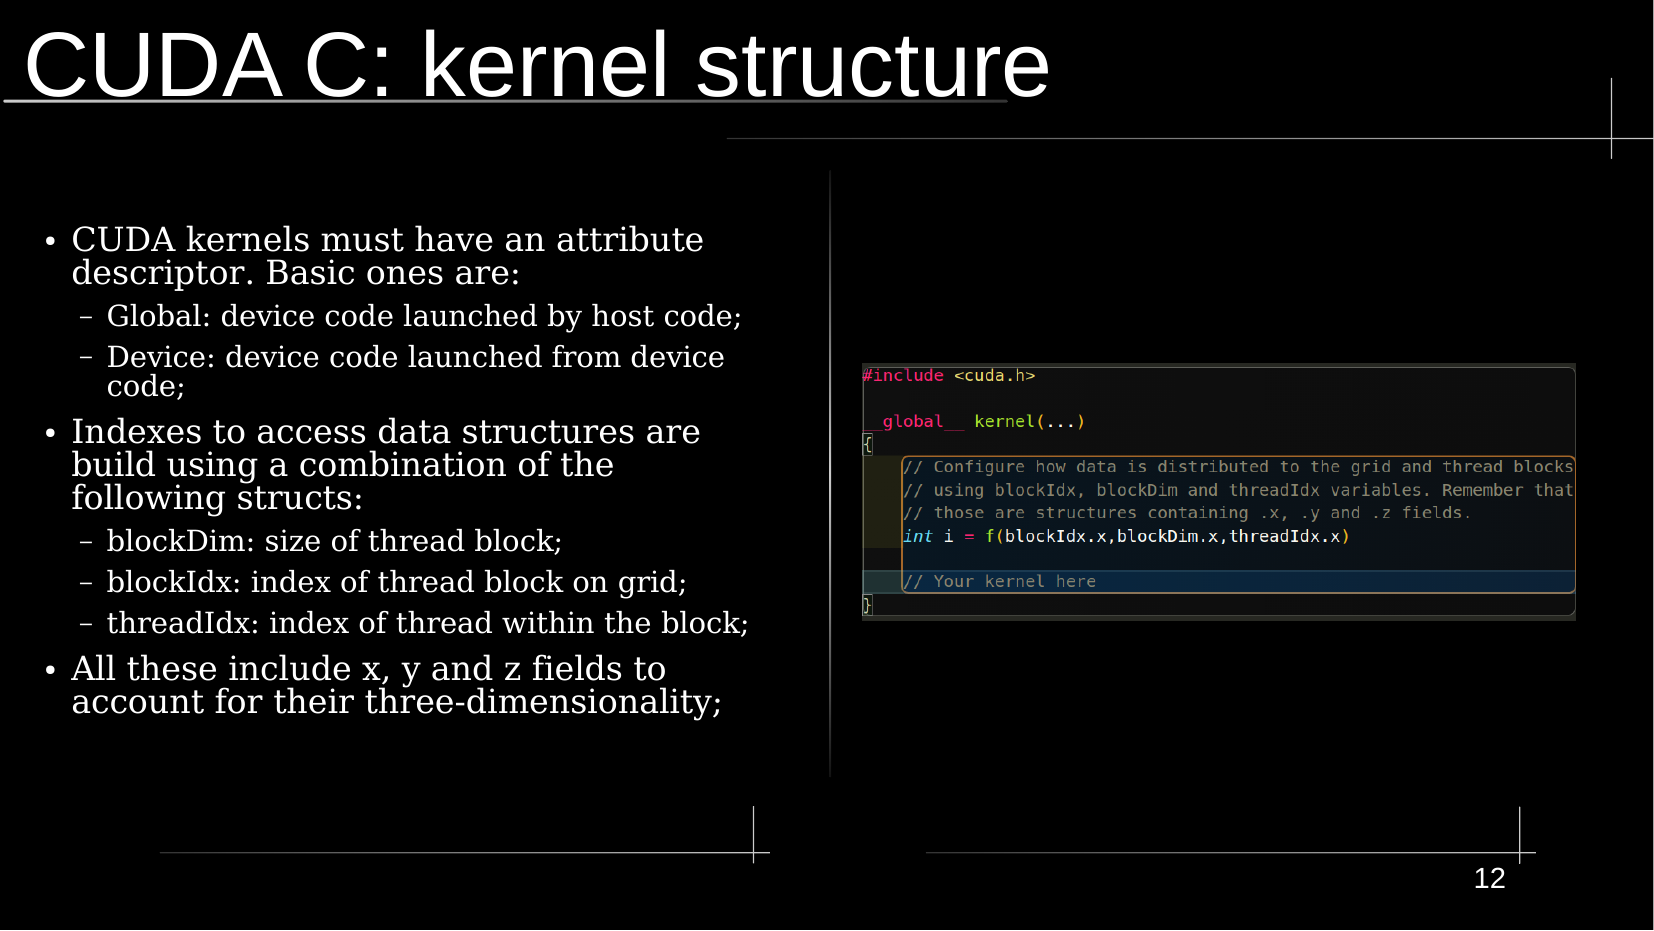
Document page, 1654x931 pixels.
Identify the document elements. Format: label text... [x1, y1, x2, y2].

picture [862, 363, 1576, 621]
list CUDA kernels must have an attribute descriptor. Basic ones are: Global: device code launched by host code; Device: device code launched from device code; Indexes to access data structures are build using a combination of the following structs: blockDim: size of thread block; blockIdx: index of thread block on grid; threadIdx: index of thread within the block; All these include x, y and z fields to account for their three-dimensionality; [35, 225, 762, 765]
title CUDA C: kernel structure [23, 11, 1589, 119]
